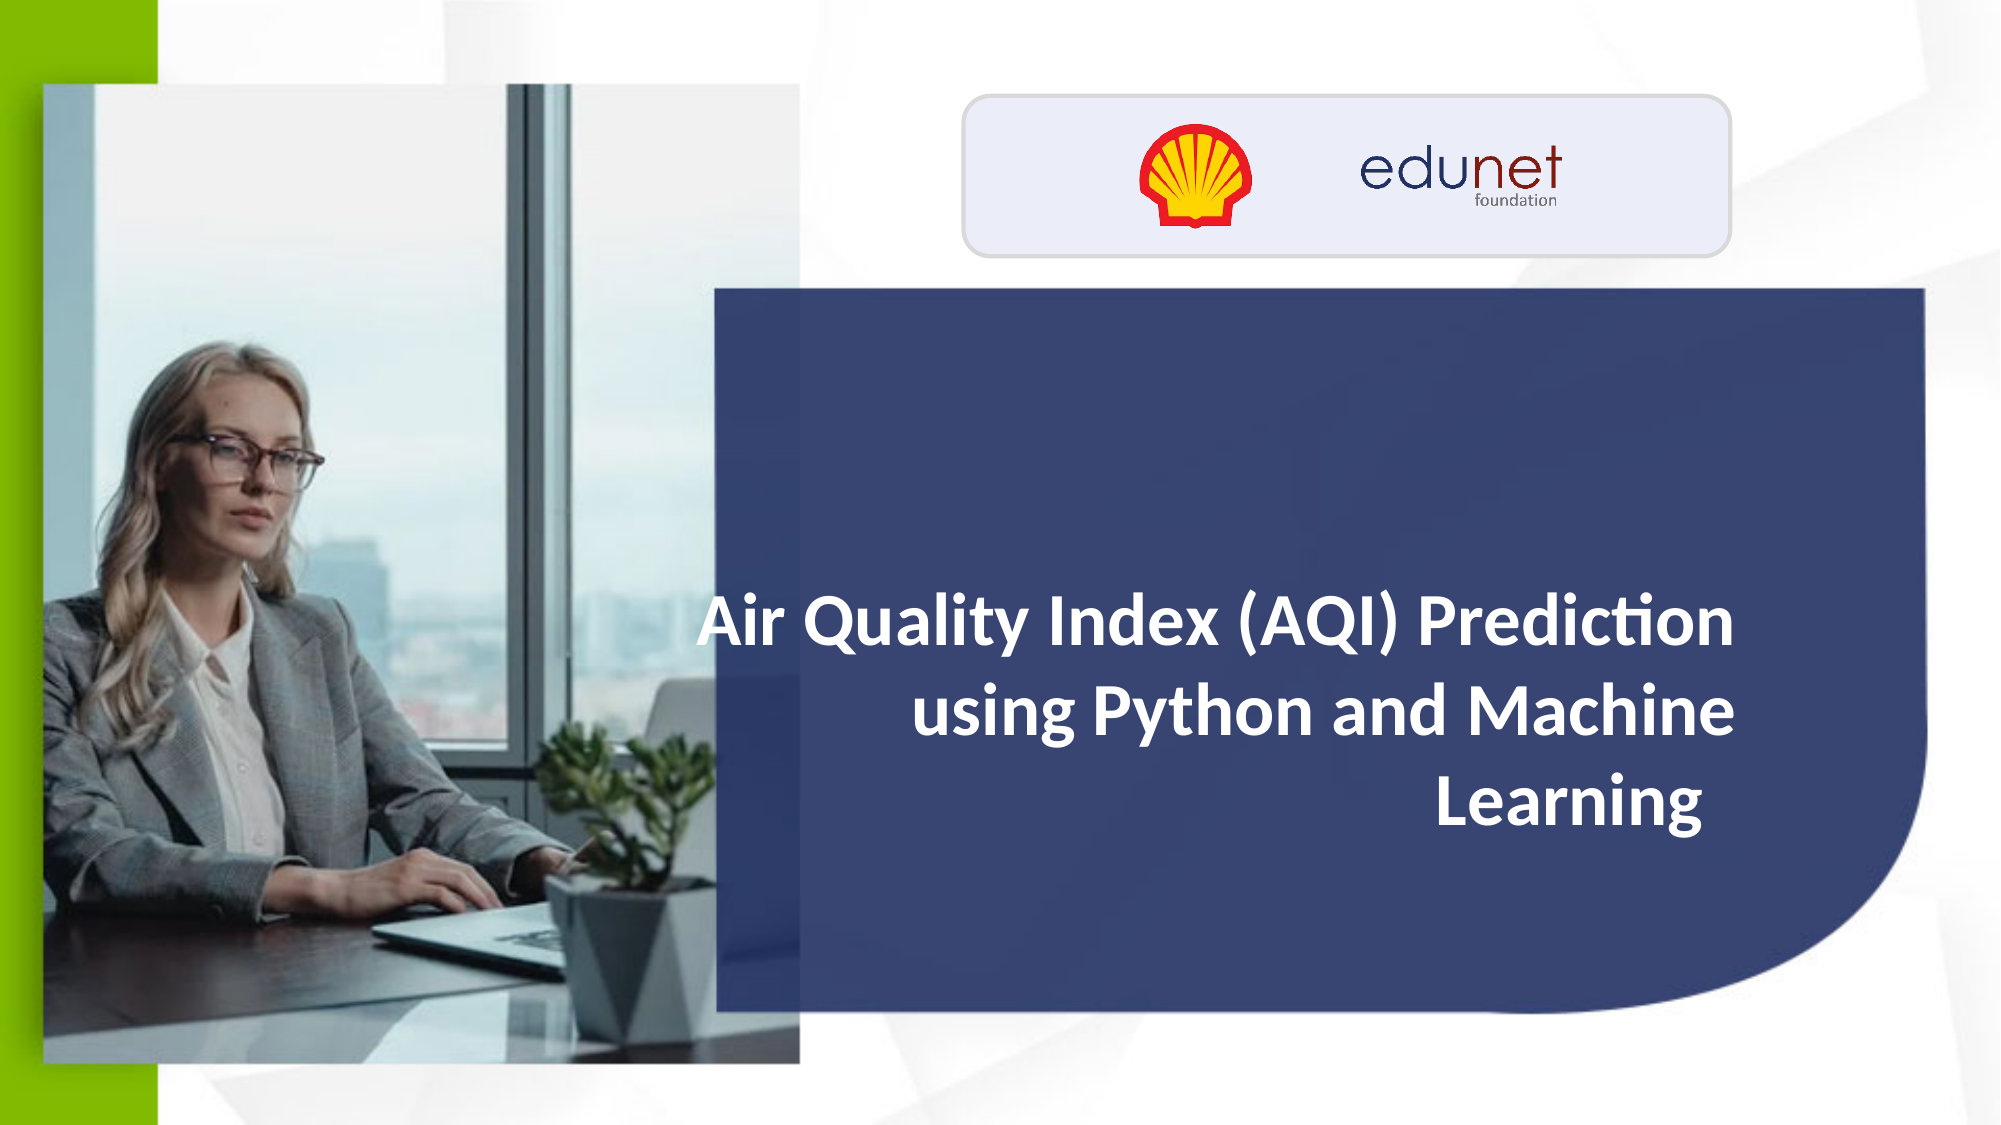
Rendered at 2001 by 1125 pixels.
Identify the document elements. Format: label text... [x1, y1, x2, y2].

text_box [963, 95, 1731, 257]
picture [0, 0, 2000, 1125]
text_box Air Quality Index (AQI) Prediction using Python and Machine Learning [681, 562, 1809, 851]
